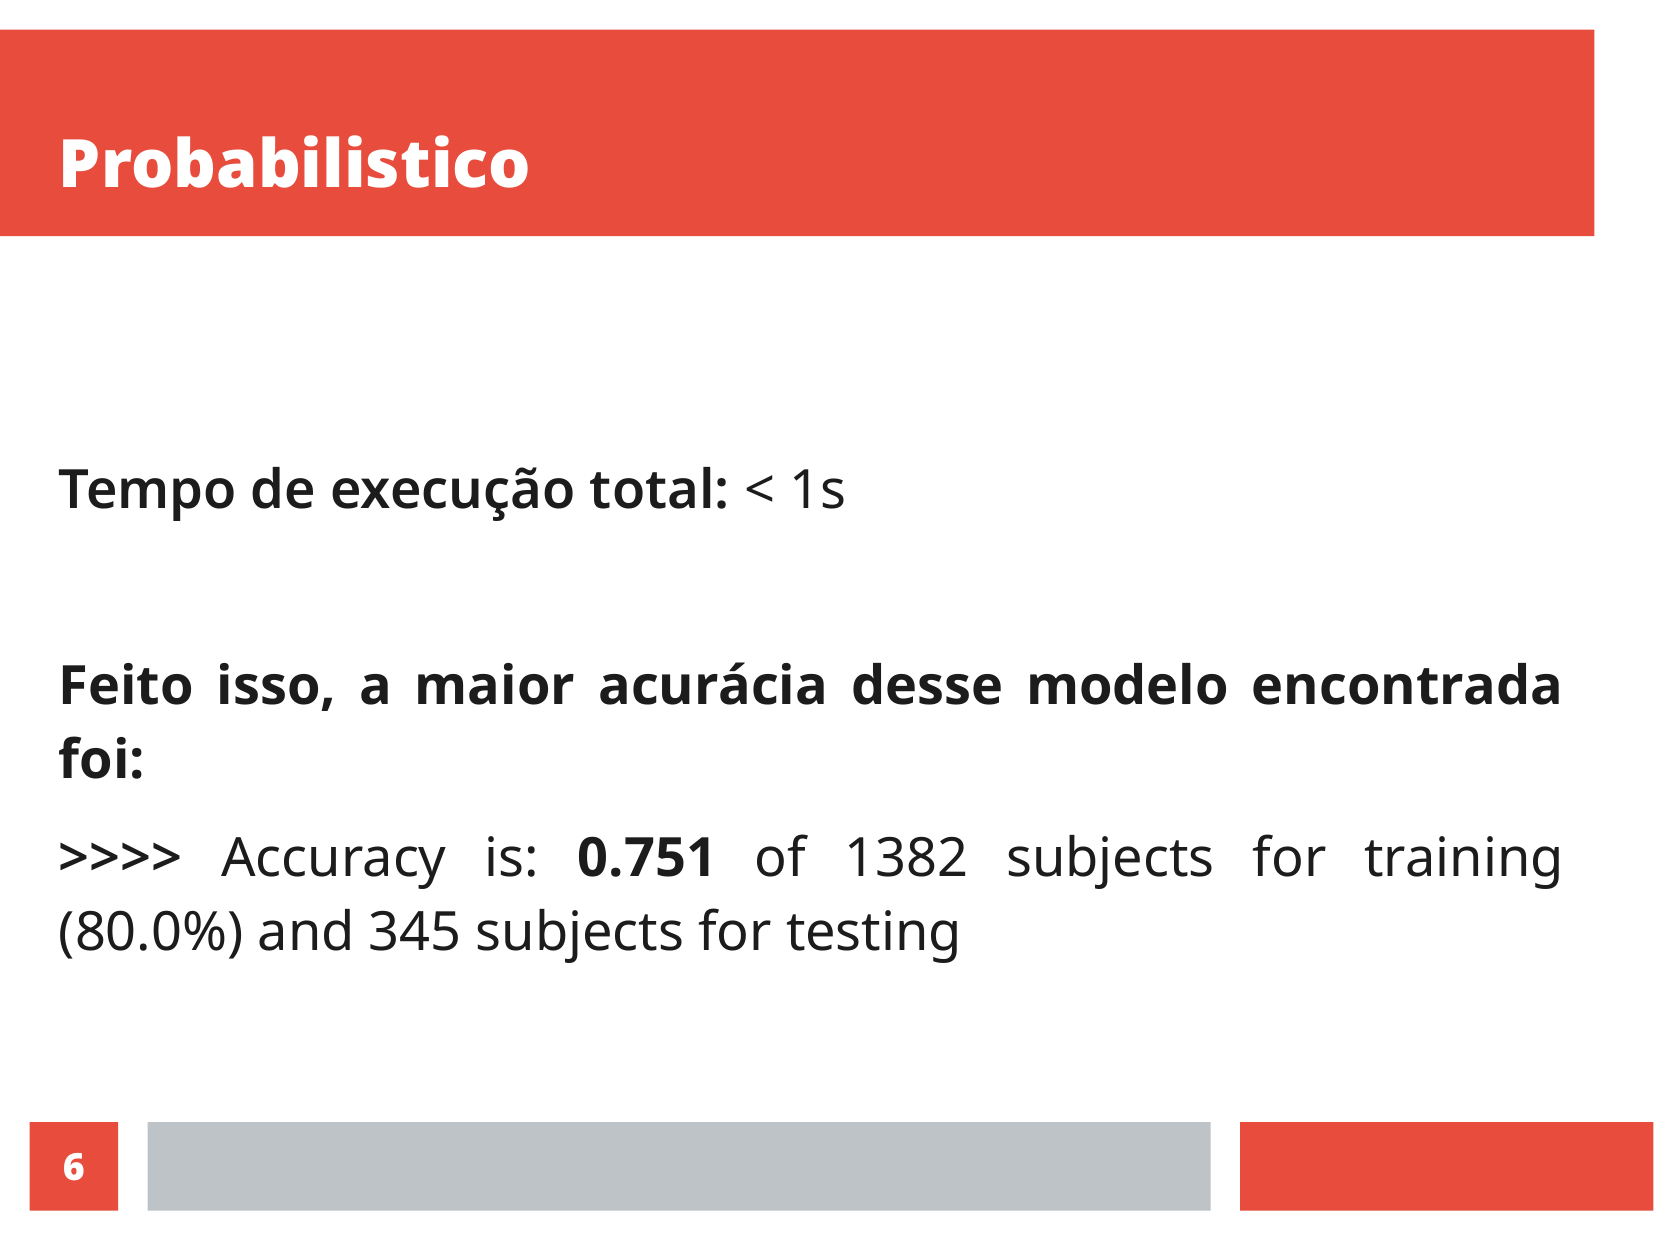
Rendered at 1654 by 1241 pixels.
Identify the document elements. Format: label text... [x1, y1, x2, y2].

title Probabilistico [59, 59, 1595, 207]
list Tempo de execução total: < 1s Feito isso, a maior acurácia desse modelo encontrada foi: >>>> Accuracy is: 0.751 of 1382 subjects for training (80.0%) and 345 subjects for testing [59, 324, 1565, 1093]
